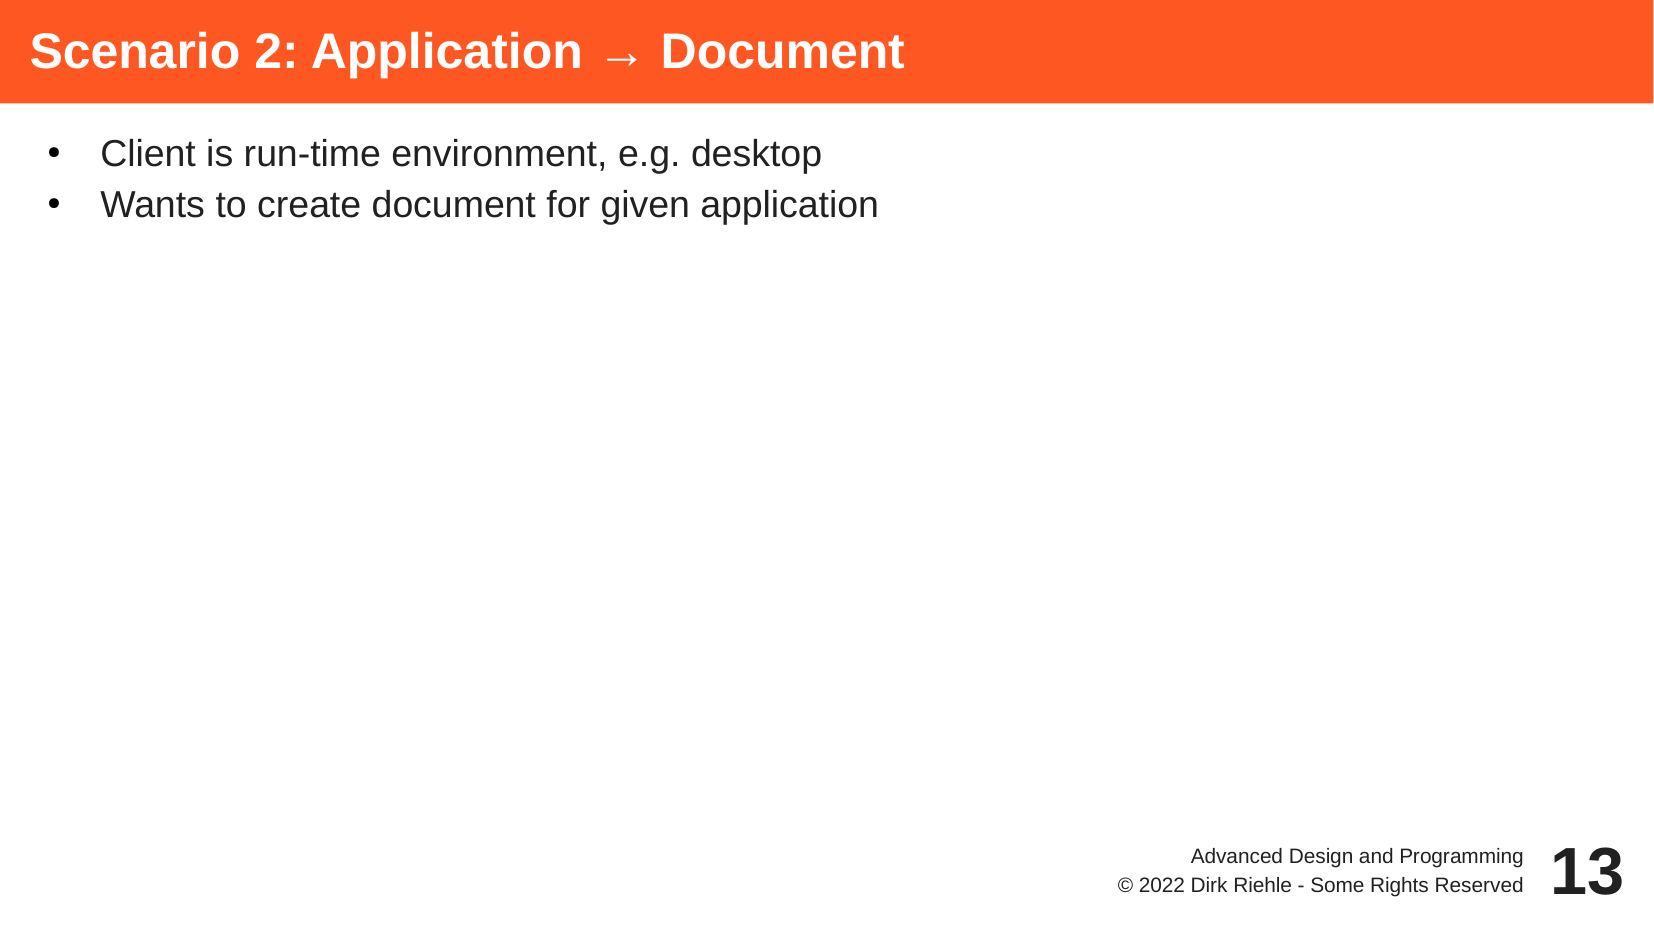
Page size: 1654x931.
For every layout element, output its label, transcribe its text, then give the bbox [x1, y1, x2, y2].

title Scenario 2: Application → Document [0, 0, 1654, 104]
list Client is run-time environment, e.g. desktop Wants to create document for given application [29, 132, 1625, 813]
